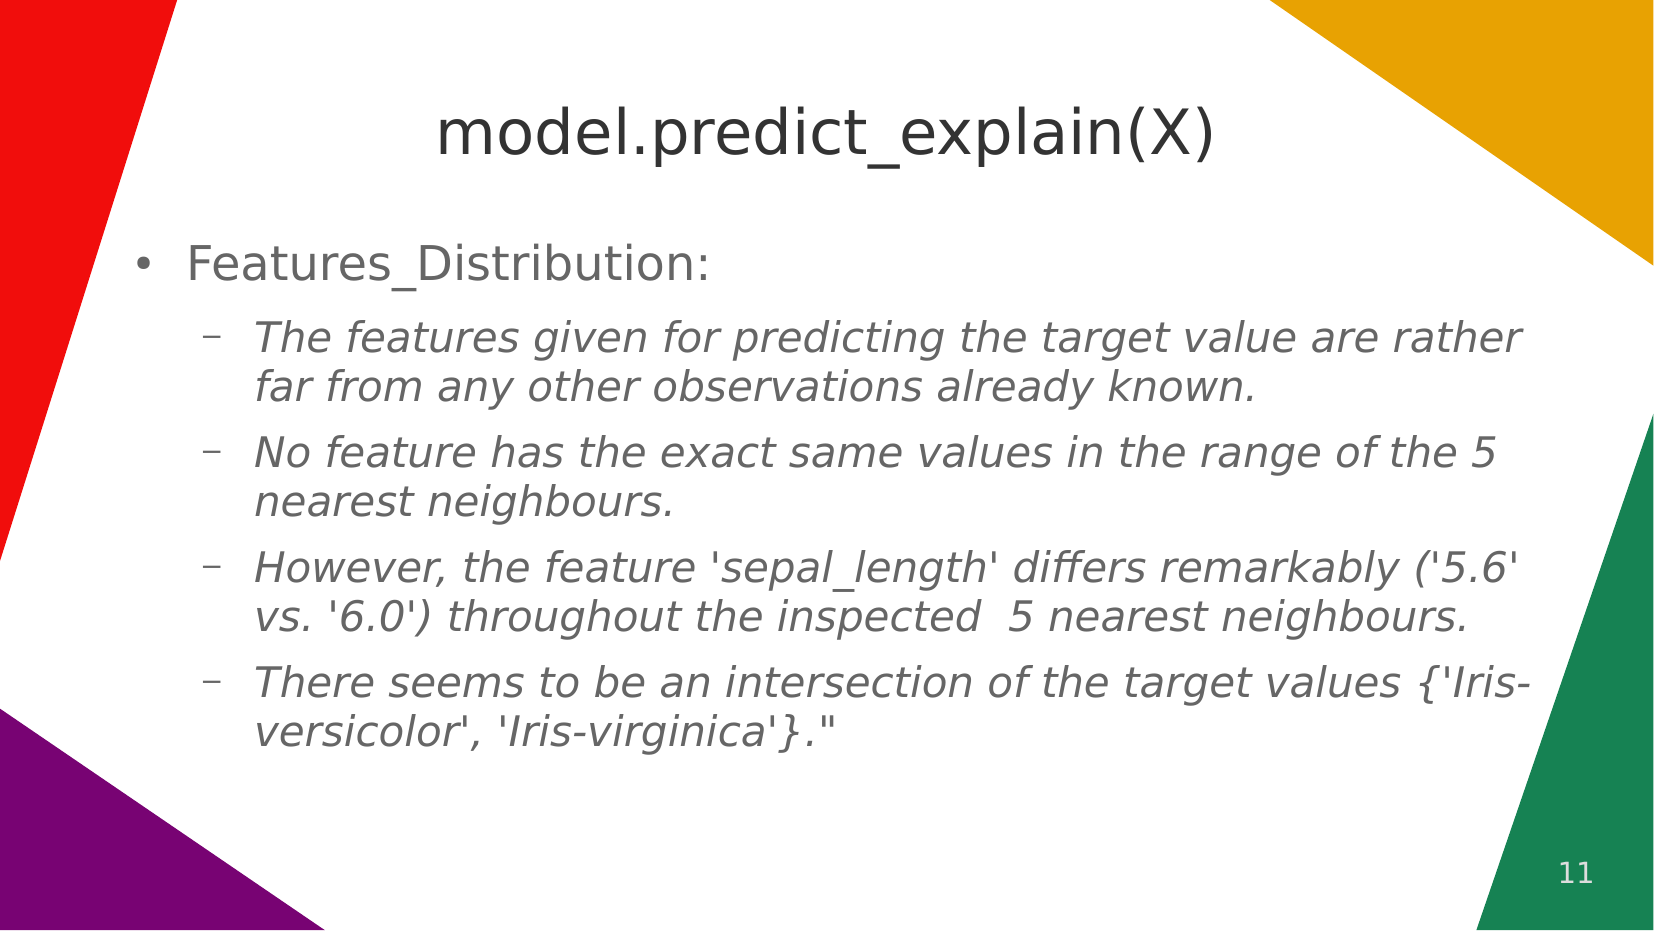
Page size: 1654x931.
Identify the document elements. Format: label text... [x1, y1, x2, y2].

list Features_Distribution: The features given for predicting the target value are rather far from any other observations already known. No feature has the exact same values in the range of the 5 nearest neighbours. However, the feature 'sepal_length' differs remarkably ('5.6' vs. '6.0') throughout the inspected 5 nearest neighbours. There seems to be an intersection of the target values {'Iris-versicolor', 'Iris-virginica'}." [118, 236, 1536, 827]
title model.predict_explain(X) [118, 59, 1536, 207]
